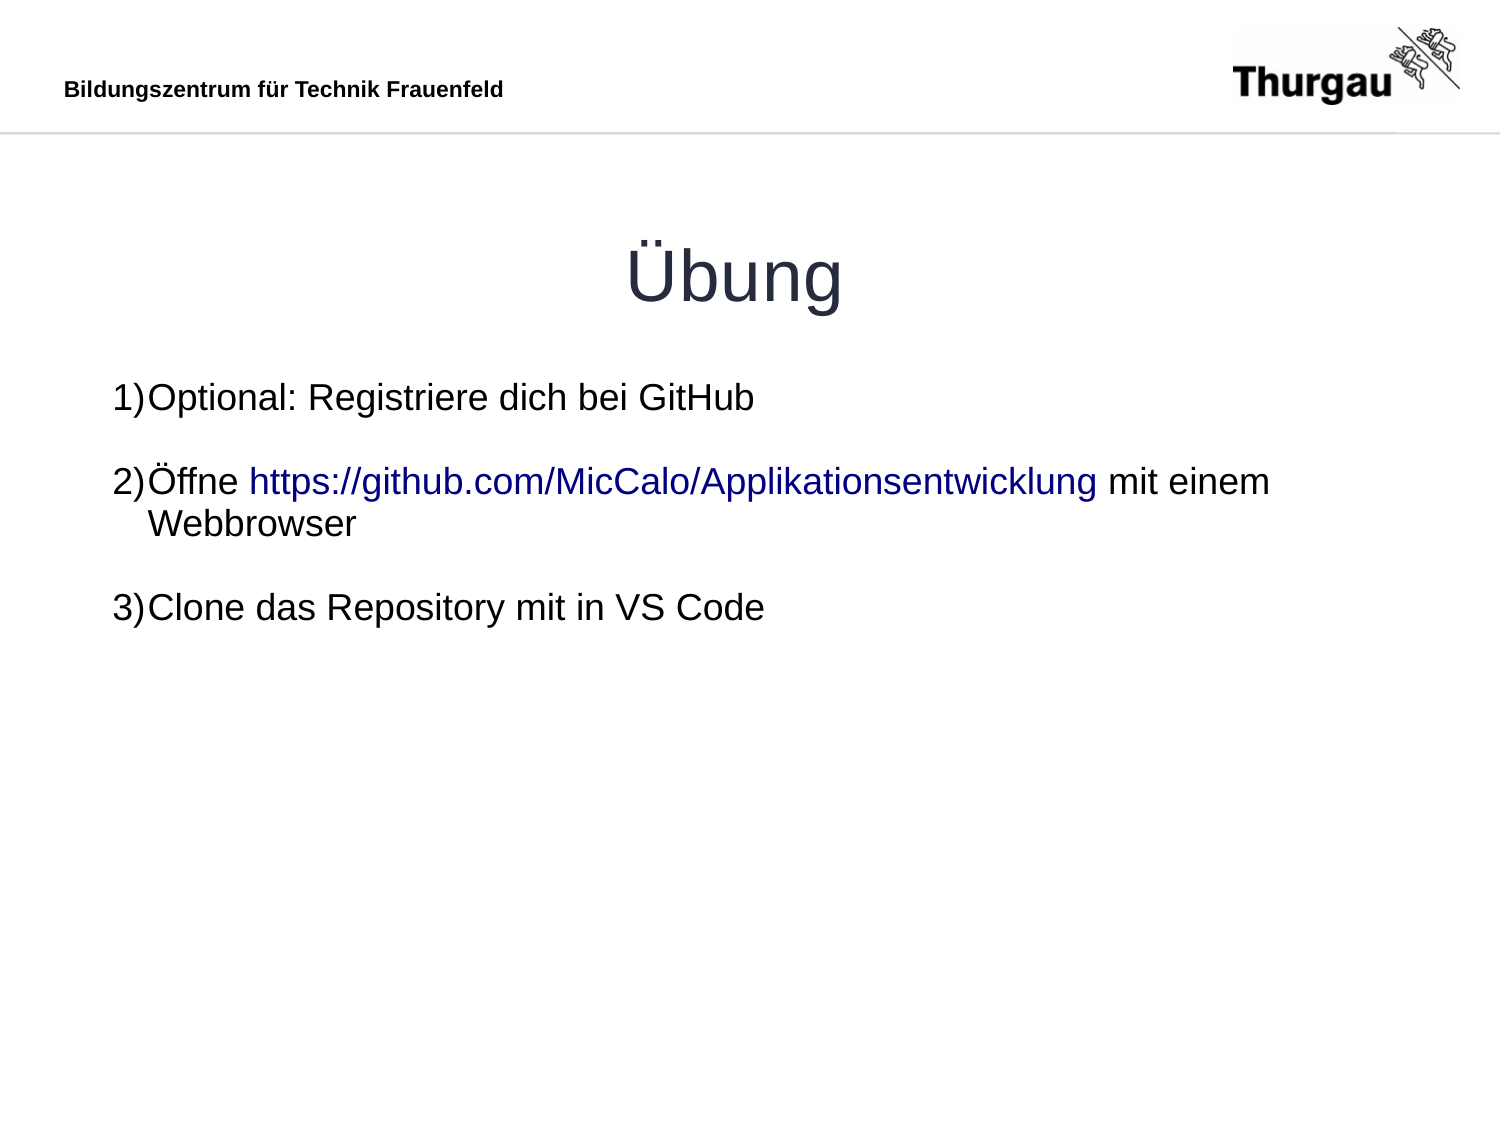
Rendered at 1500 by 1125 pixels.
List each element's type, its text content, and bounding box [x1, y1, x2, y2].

text_box Übung [56, 239, 1435, 323]
text_box Bildungszentrum für Technik Frauenfeld [48, 65, 667, 115]
text_box Optional: Registriere dich bei GitHub Öffne https://github.com/MicCalo/Applikationsentwicklung mit einem Webbrowser Clone das Repository mit in VS Code [97, 369, 1447, 973]
picture [1233, 27, 1460, 105]
